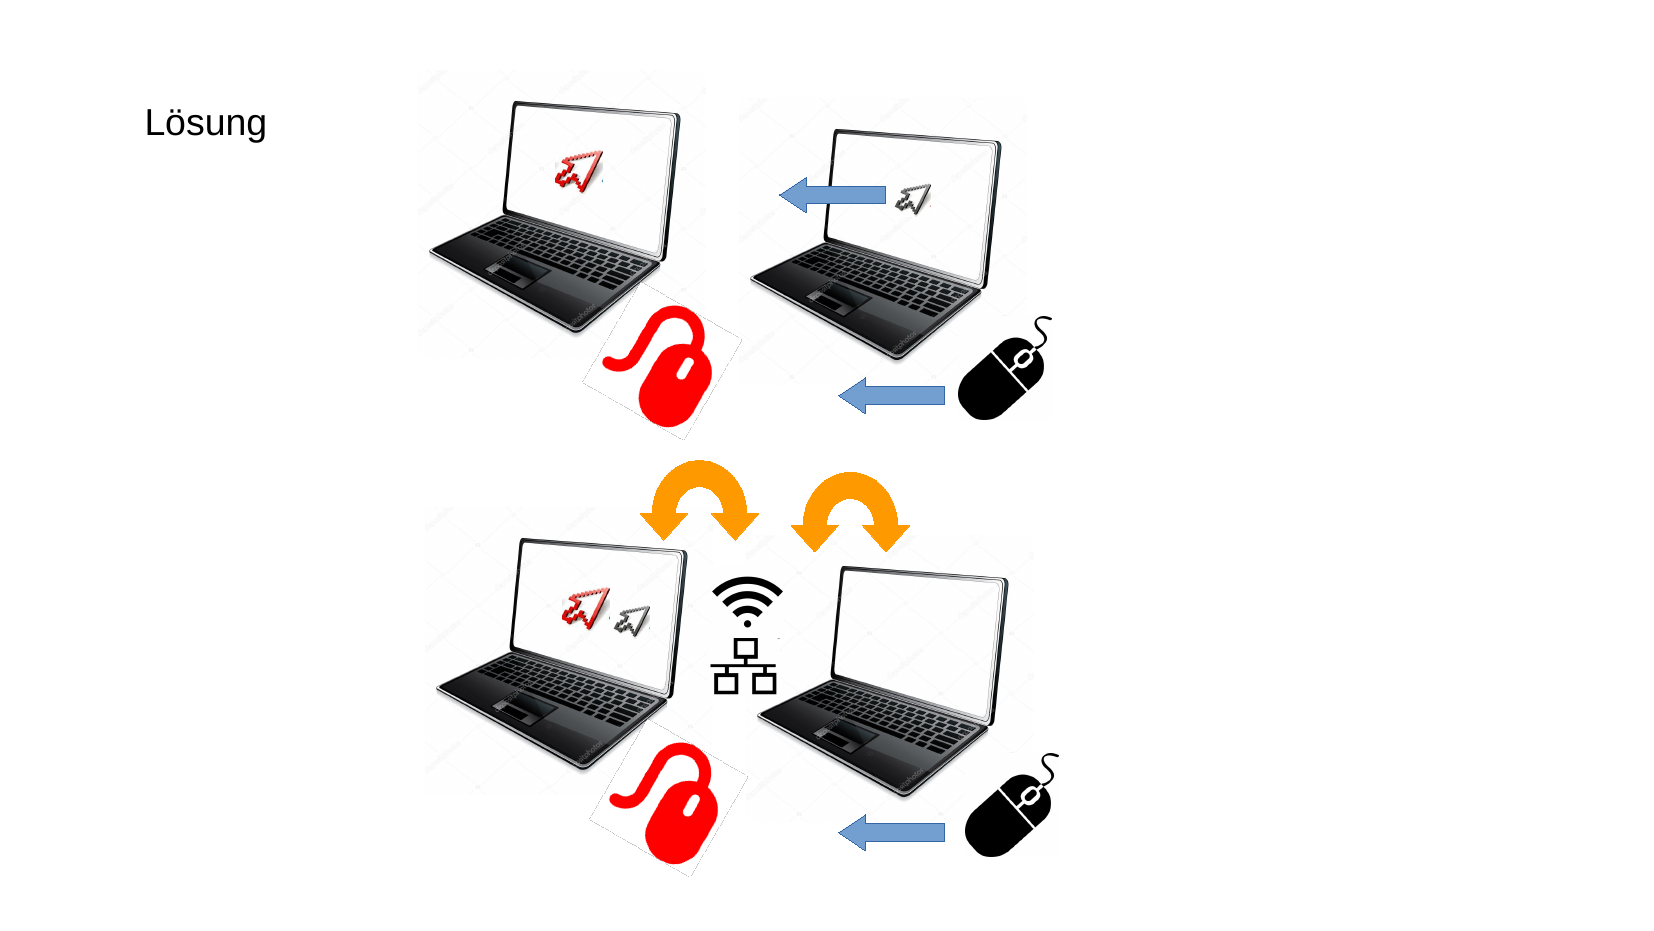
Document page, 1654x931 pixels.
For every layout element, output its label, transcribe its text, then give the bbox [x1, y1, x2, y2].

picture [425, 507, 1059, 878]
text_box [791, 472, 910, 552]
text_box [838, 377, 945, 414]
text_box [838, 814, 945, 851]
text_box Lösung [129, 94, 283, 152]
text_box [640, 460, 759, 541]
text_box [779, 177, 886, 213]
picture [418, 70, 1052, 441]
